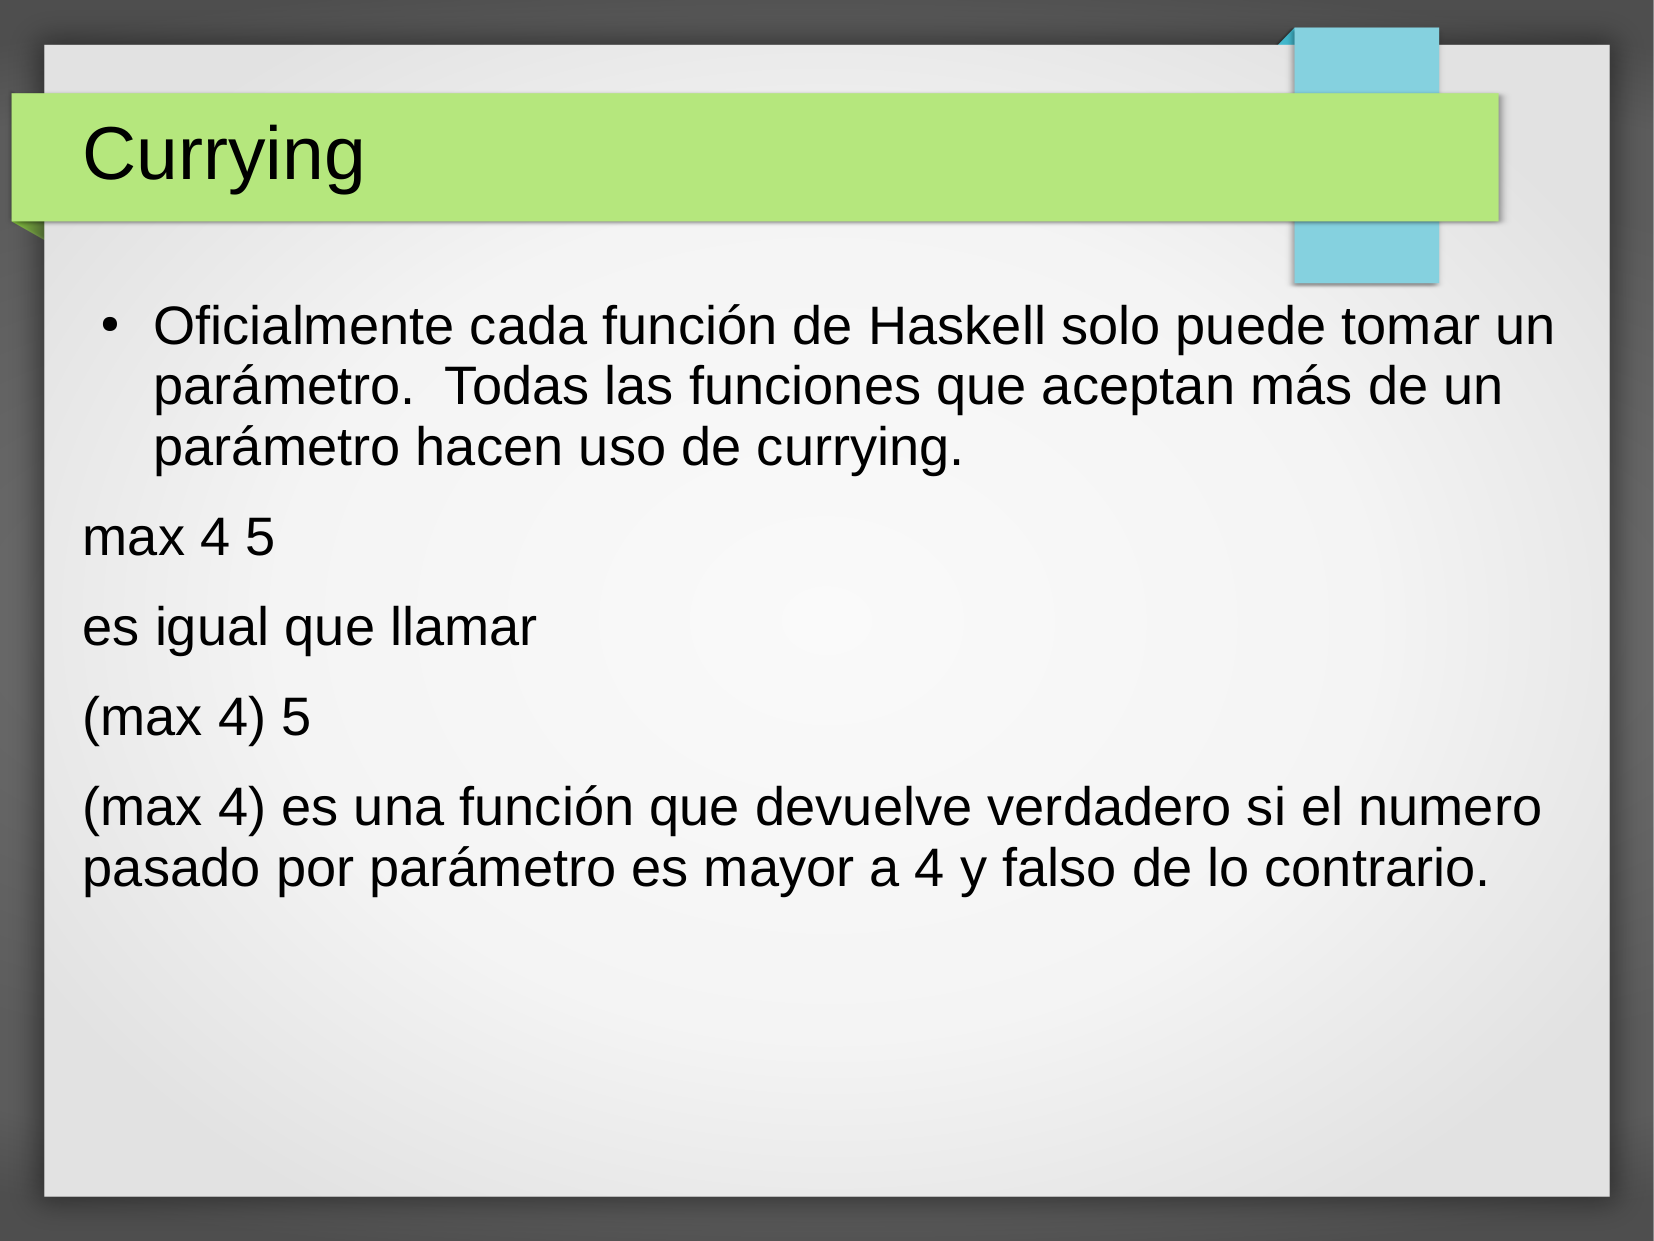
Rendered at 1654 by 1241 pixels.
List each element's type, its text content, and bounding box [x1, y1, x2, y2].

picture [0, 0, 1654, 1241]
title Currying [82, 94, 1264, 213]
list Oficialmente cada función de Haskell solo puede tomar un parámetro. Todas las funciones que aceptan más de un parámetro hacen uso de currying. max 4 5 es igual que llamar (max 4) 5 (max 4) es una función que devuelve verdadero si el numero pasado por parámetro es mayor a 4 y falso de lo contrario. [82, 295, 1571, 1015]
